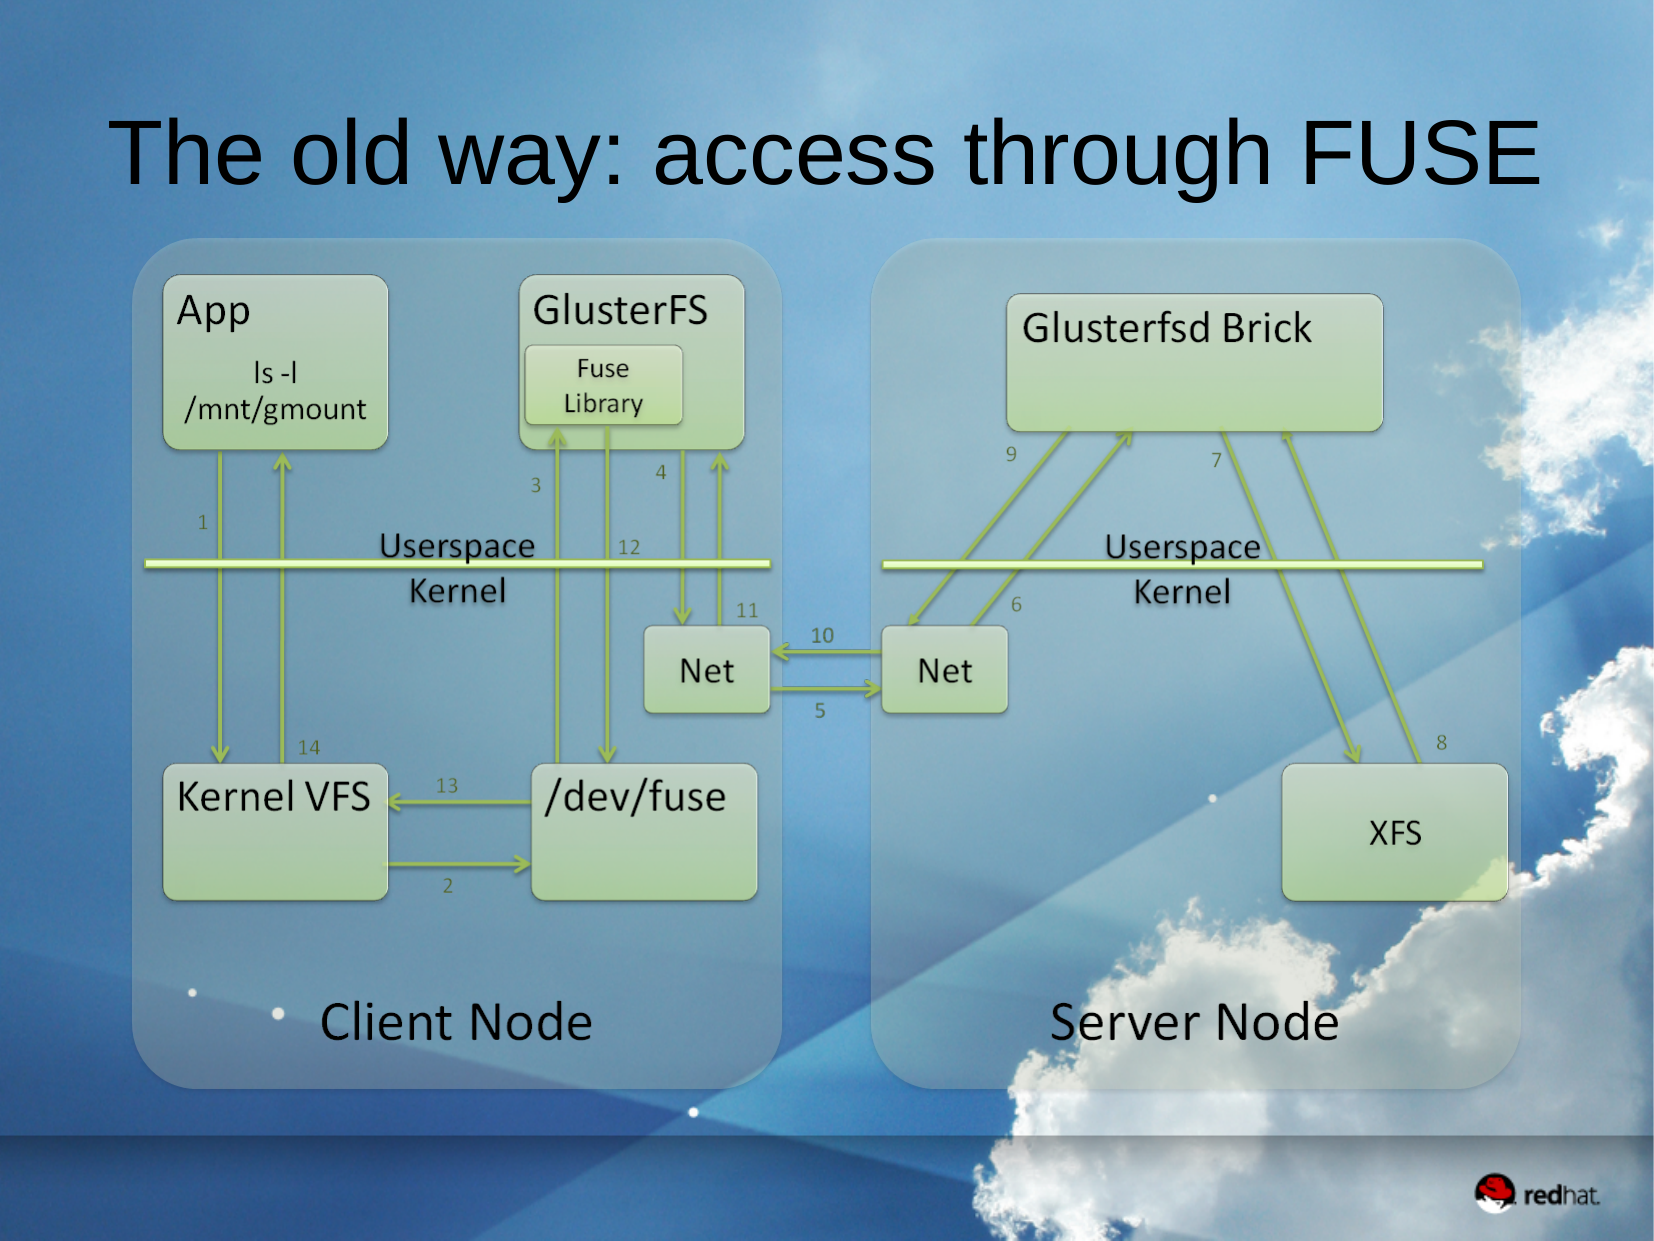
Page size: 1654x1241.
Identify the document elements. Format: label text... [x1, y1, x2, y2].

picture [0, 0, 1654, 1241]
title The old way: access through FUSE [82, 49, 1571, 257]
